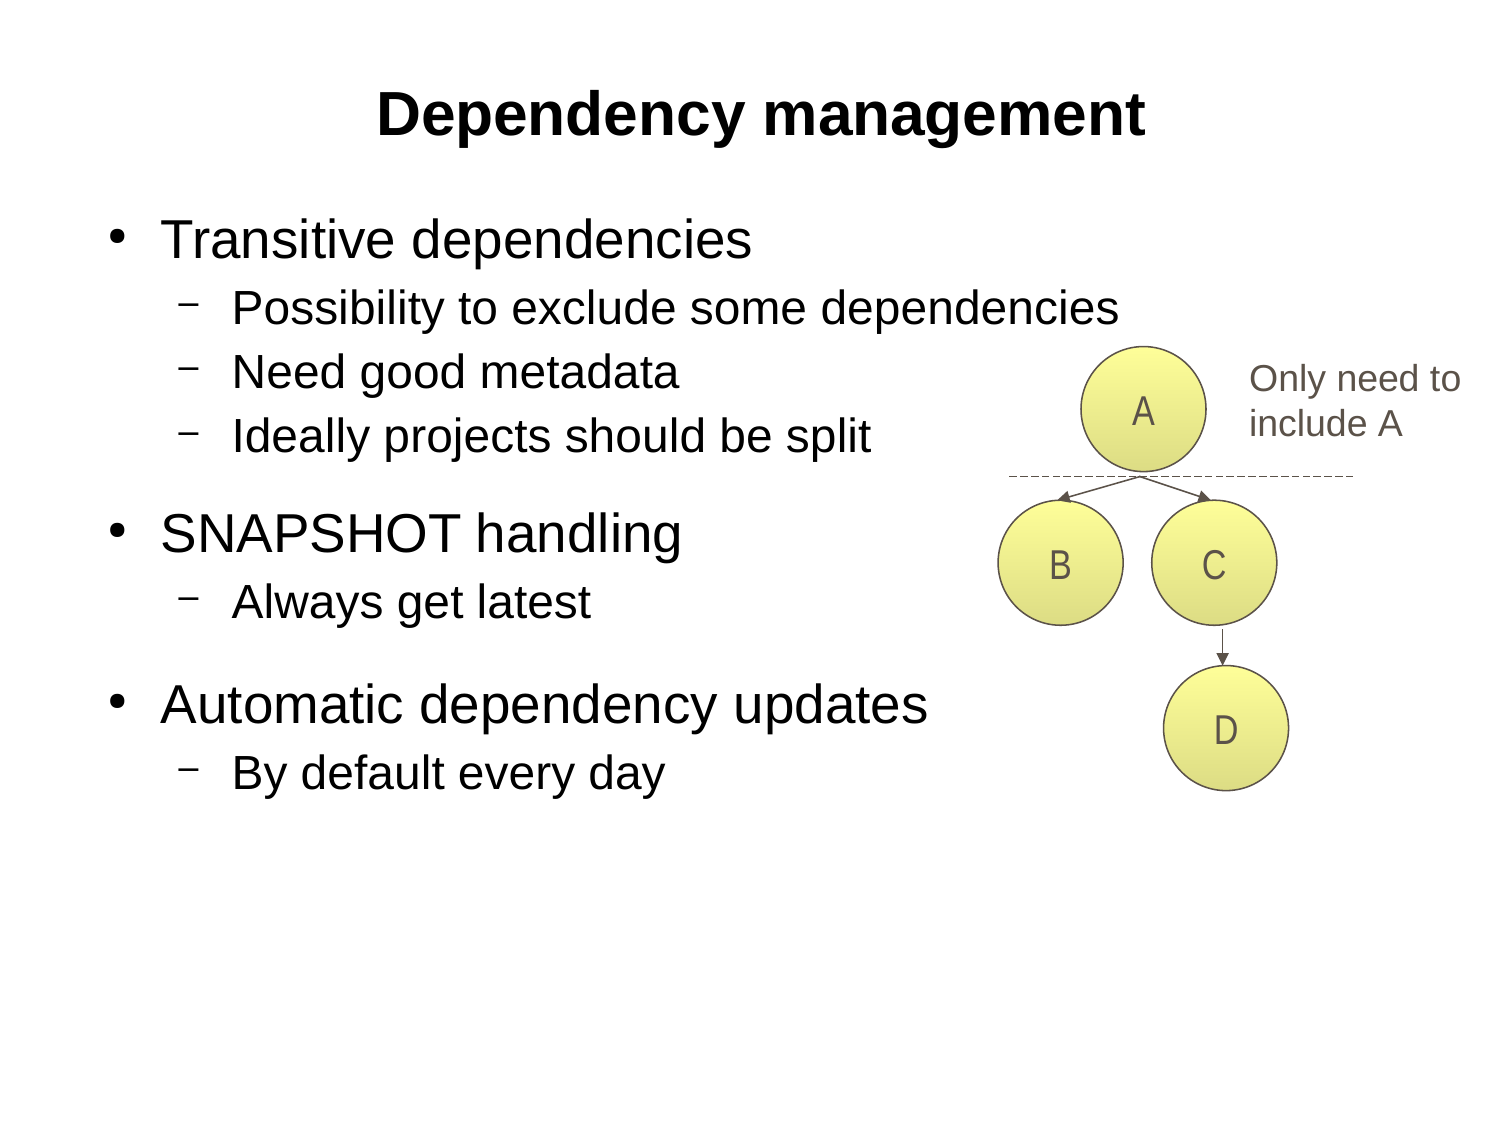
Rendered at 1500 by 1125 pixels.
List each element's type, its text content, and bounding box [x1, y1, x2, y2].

title Dependency management [75, 44, 1425, 177]
text_box C [1151, 500, 1277, 626]
text_box Only need to include A [1234, 346, 1483, 453]
text_box B [998, 500, 1124, 626]
text_box D [1163, 665, 1289, 791]
list Transitive dependencies Possibility to exclude some dependencies Need good metadata Ideally projects should be split SNAPSHOT handling Always get latest Automatic dependency updates By default every day [75, 204, 1395, 1075]
text_box A [1081, 346, 1207, 472]
